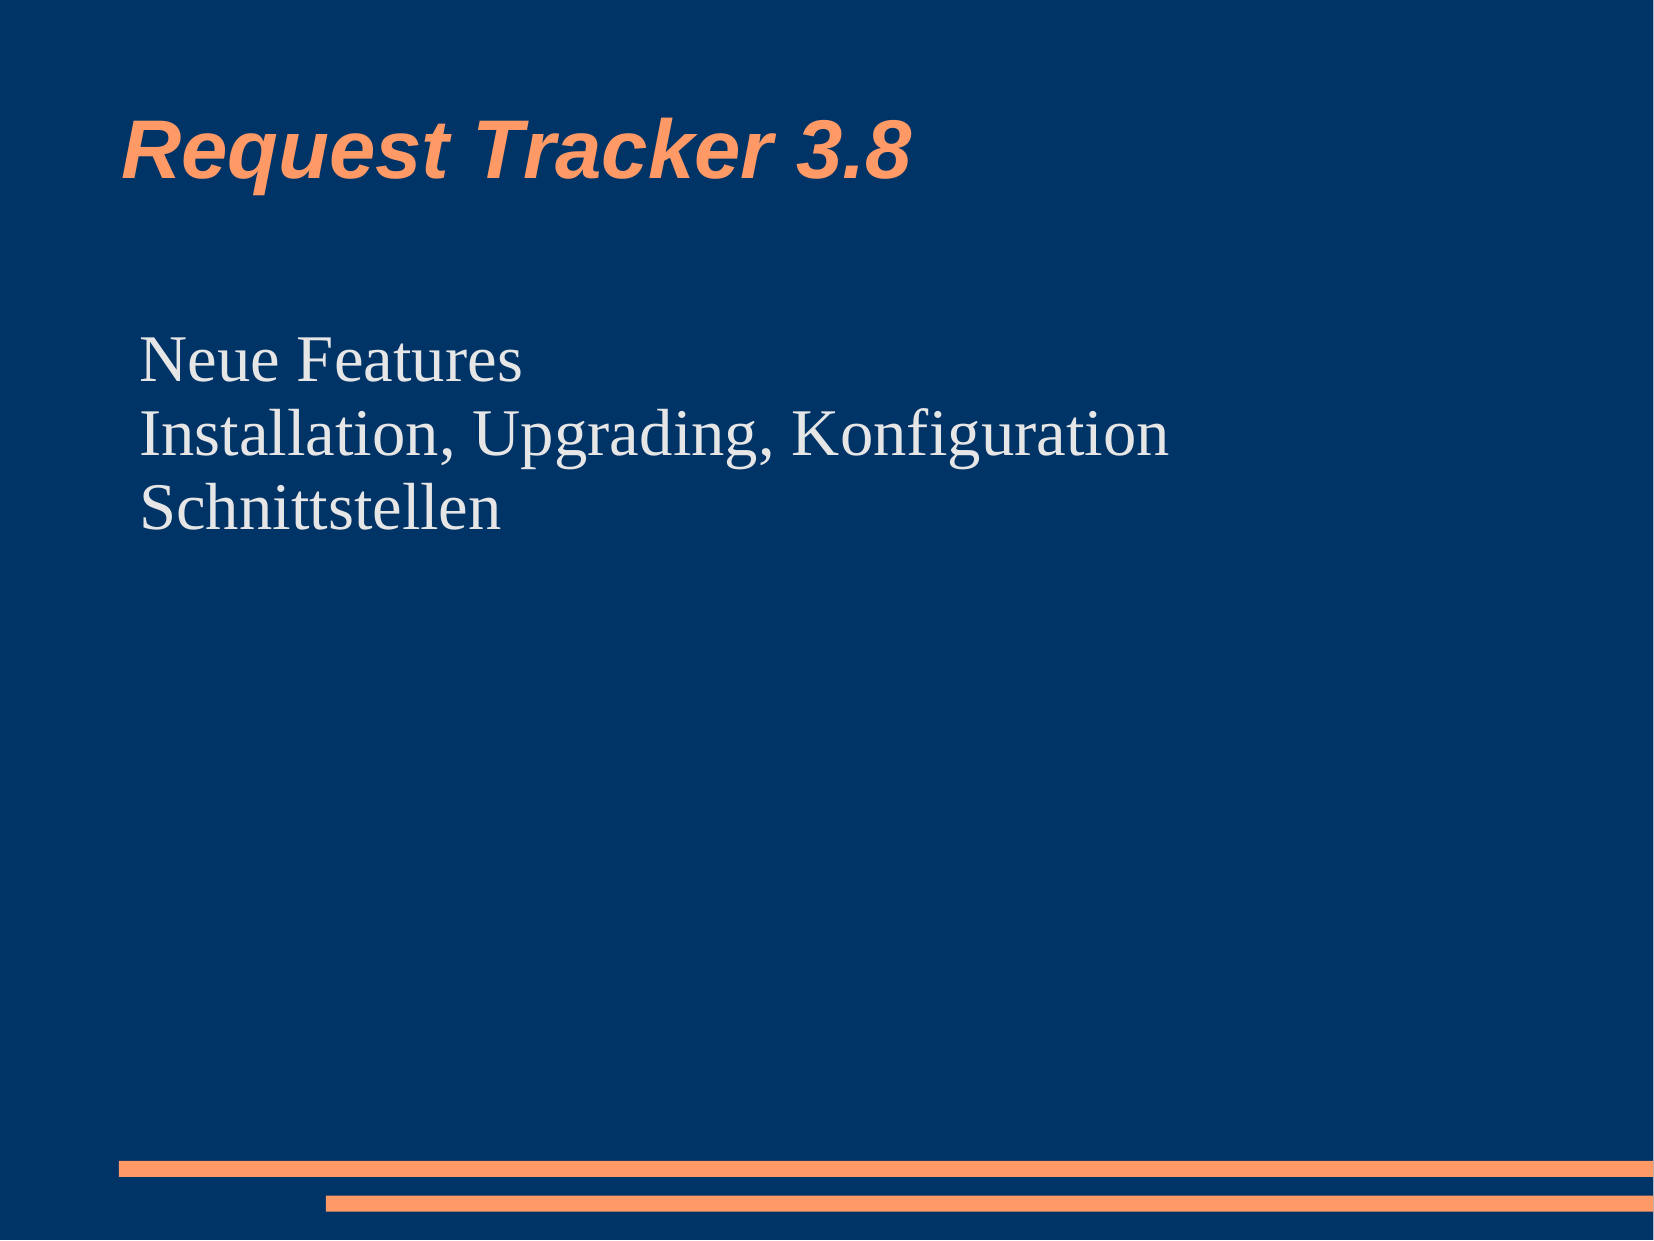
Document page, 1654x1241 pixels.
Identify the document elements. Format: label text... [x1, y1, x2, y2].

title Request Tracker 3.8 [121, 46, 1534, 254]
list Neue Features Installation, Upgrading, Konfiguration Schnittstellen [121, 322, 1561, 1118]
